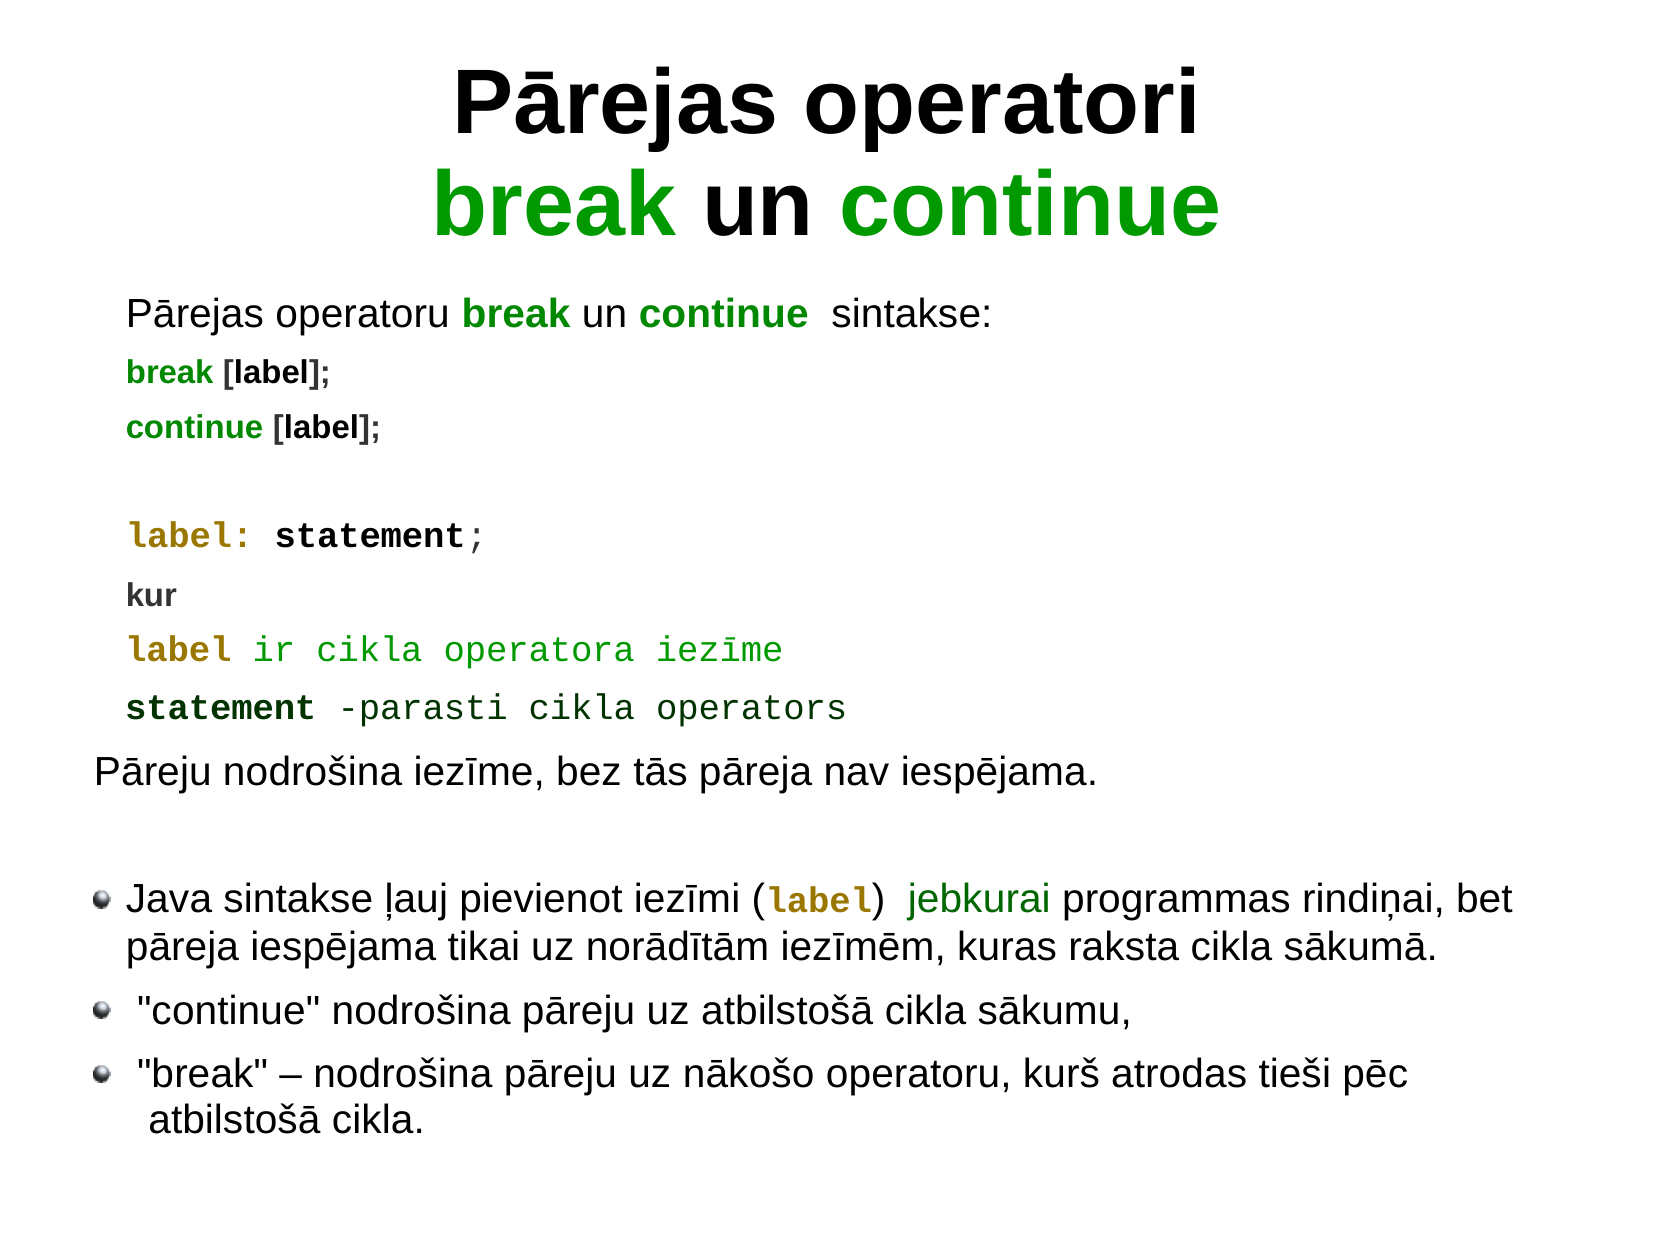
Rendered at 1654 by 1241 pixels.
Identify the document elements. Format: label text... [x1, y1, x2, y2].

title Pārejas operatori break un continue [82, 49, 1571, 257]
list Pārejas operatoru break un continue sintakse: break [label]; continue [label]; label: statement; kur label ir cikla operatora iezīme statement -parasti cikla operators Pāreju nodrošina iezīme, bez tās pāreja nav iespējama. Java sintakse ļauj pievienot iezīmi (label) jebkurai programmas rindiņai, bet pāreja iespējama tikai uz norādītām iezīmēm, kuras raksta cikla sākumā. "continue" nodrošina pāreju uz atbilstošā cikla sākumu, "break" – nodrošina pāreju uz nākošo operatoru, kurš atrodas tieši pēc atbilstošā cikla. [82, 290, 1538, 1158]
